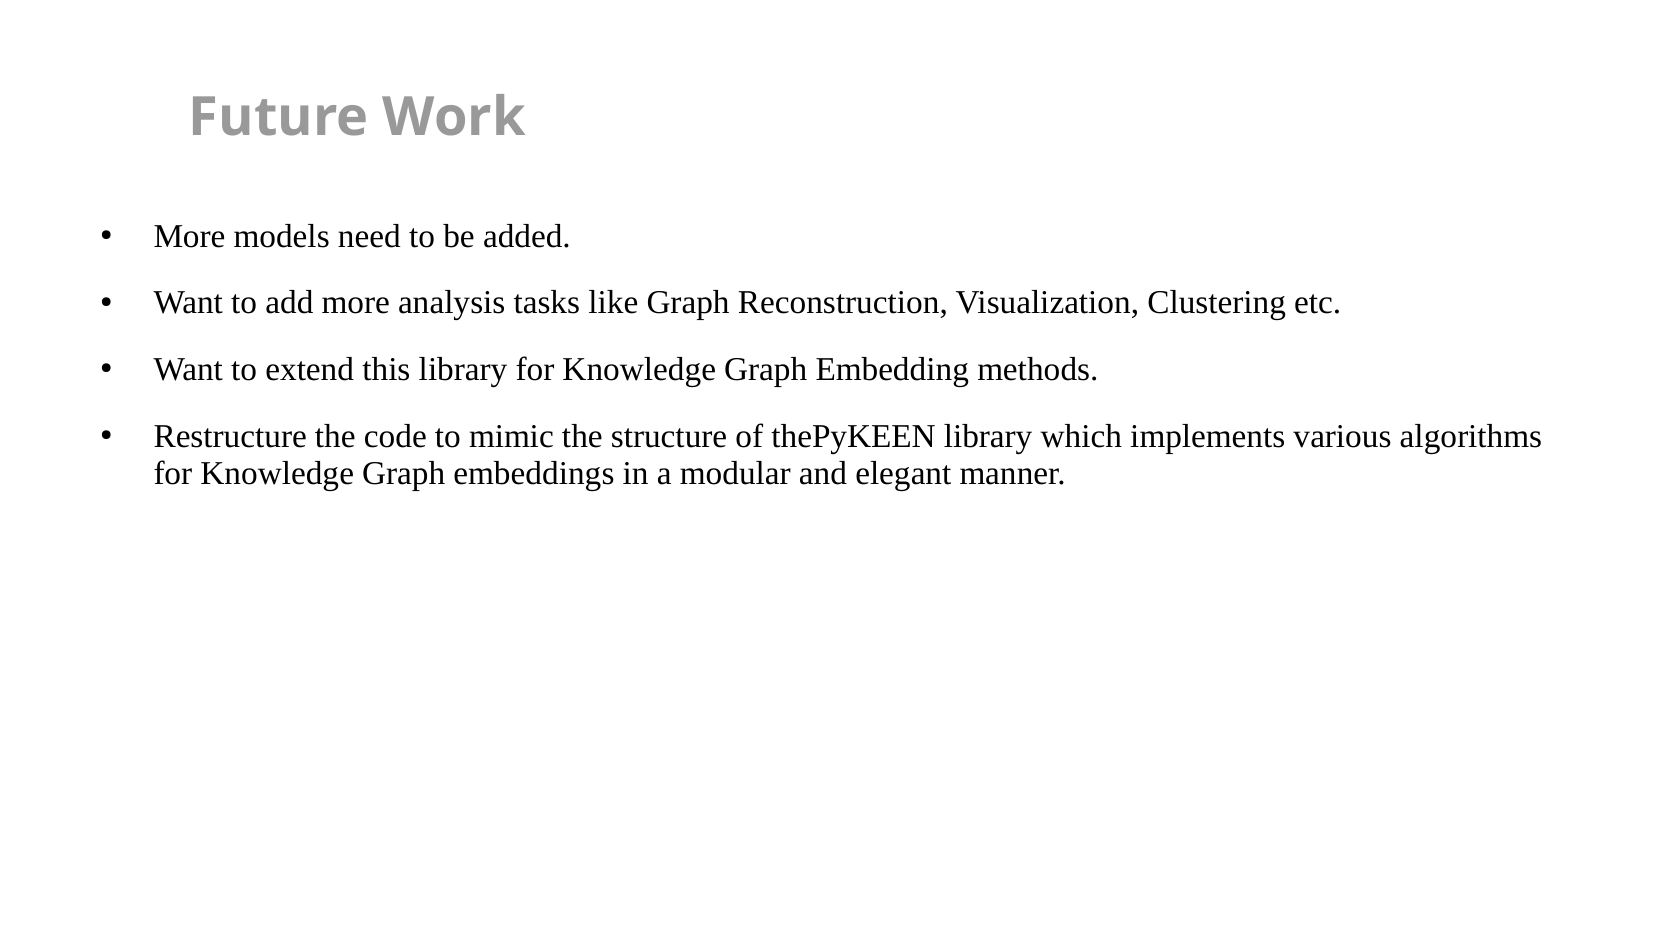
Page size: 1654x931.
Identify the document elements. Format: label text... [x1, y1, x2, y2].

title Future Work [82, 37, 1571, 193]
list More models need to be added. Want to add more analysis tasks like Graph Reconstruction, Visualization, Clustering etc. Want to extend this library for Knowledge Graph Embedding methods. Restructure the code to mimic the structure of thePyKEEN library which implements various algorithms for Knowledge Graph embeddings in a modular and elegant manner. [82, 217, 1571, 758]
